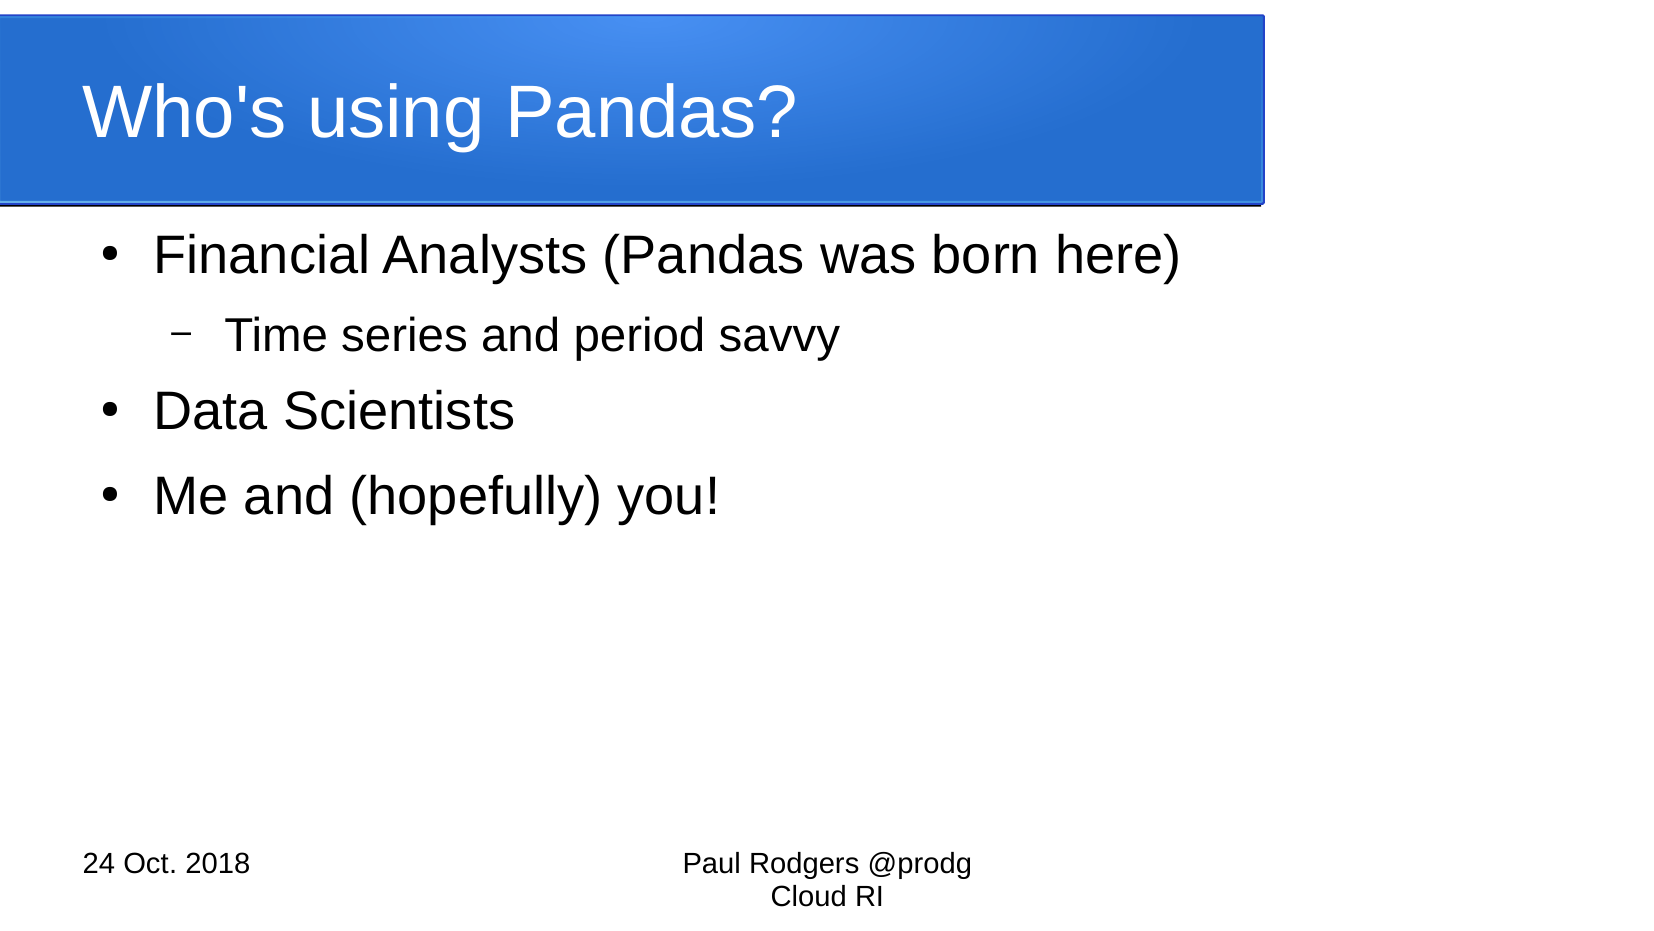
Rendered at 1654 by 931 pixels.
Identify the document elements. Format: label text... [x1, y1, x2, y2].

list Financial Analysts (Pandas was born here) Time series and period savvy Data Scientists Me and (hopefully) you! [82, 224, 1571, 764]
title Who's using Pandas? [82, 35, 1235, 189]
